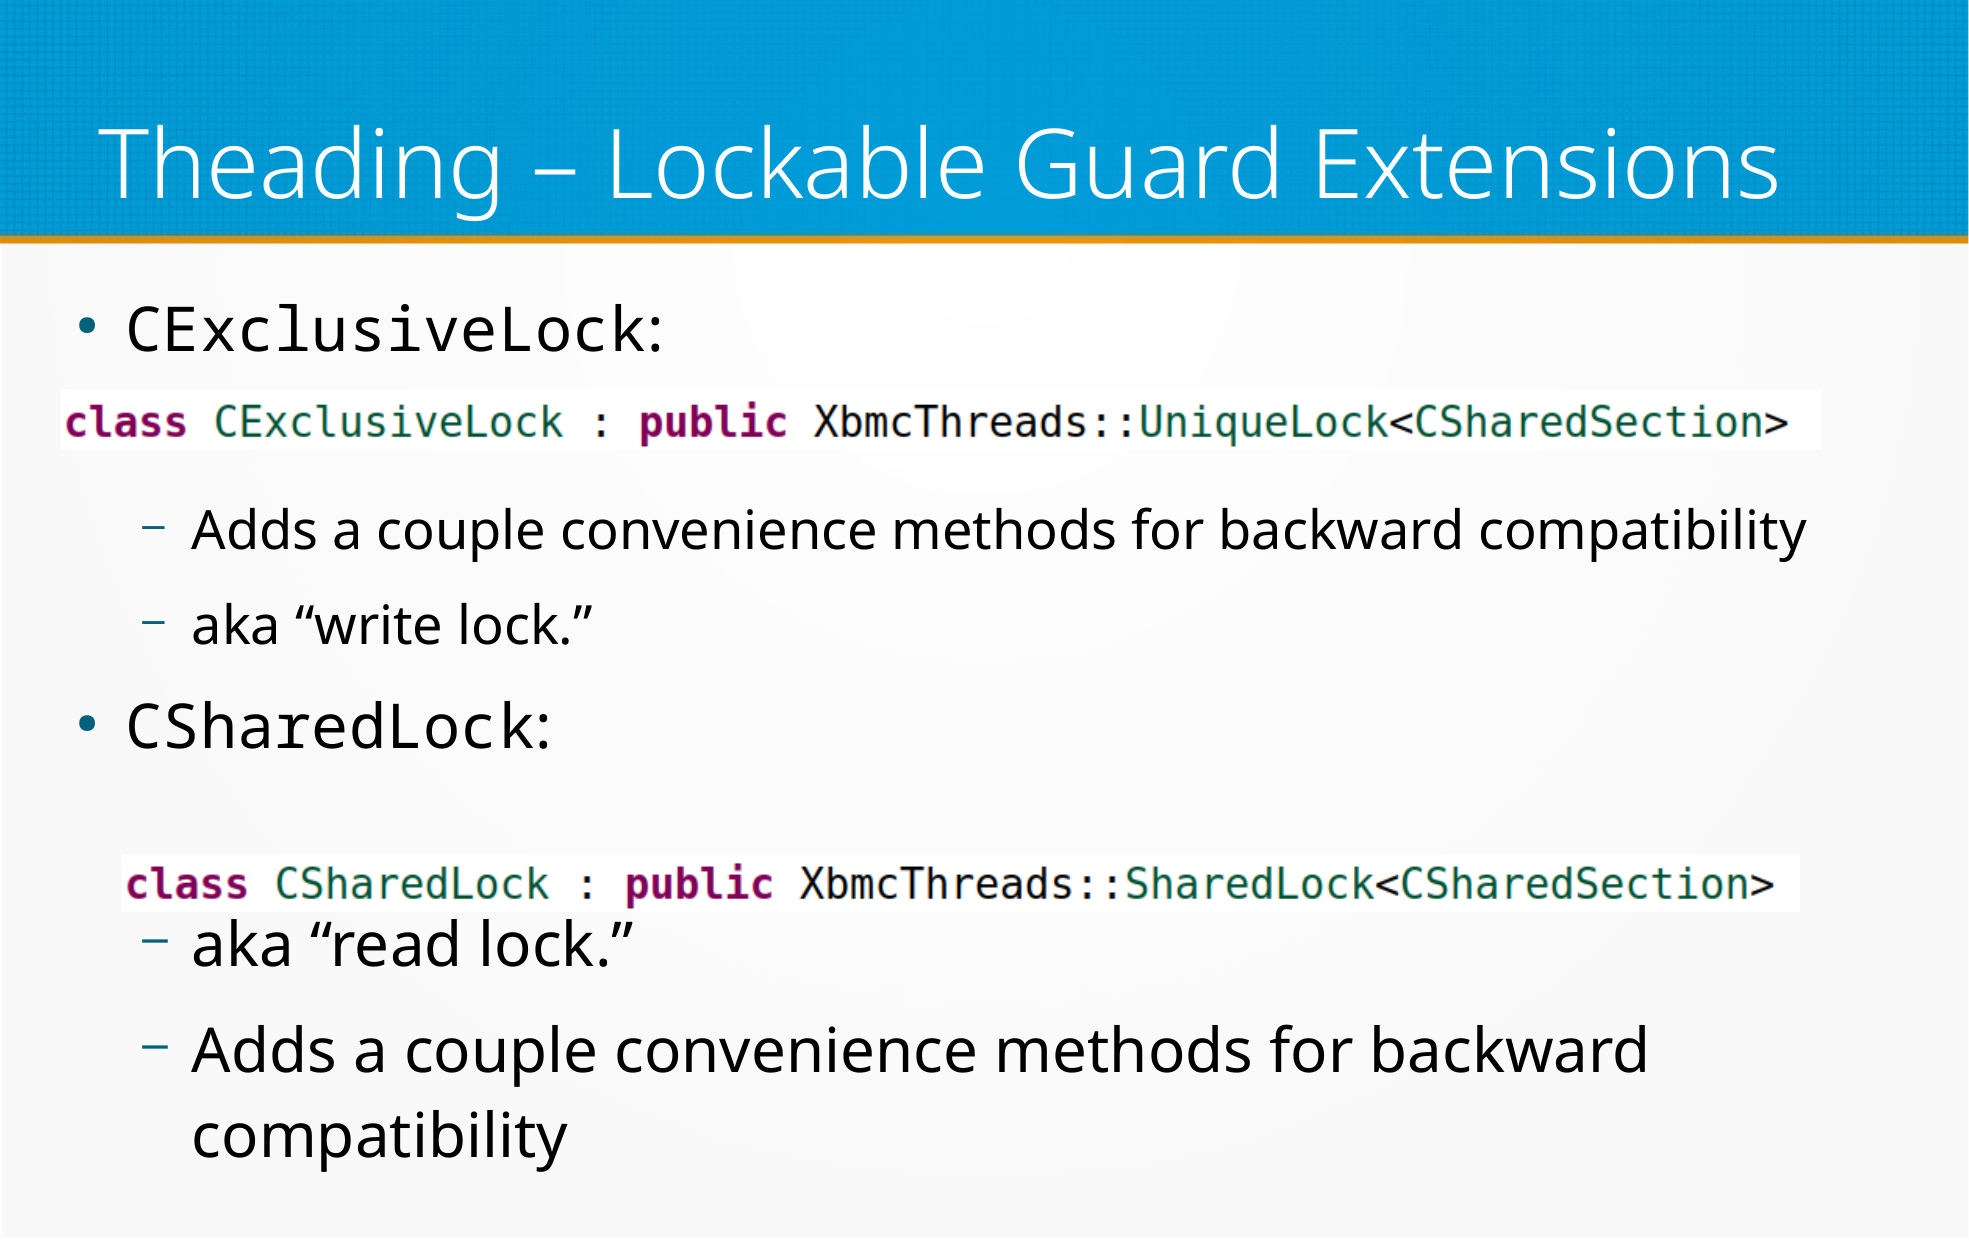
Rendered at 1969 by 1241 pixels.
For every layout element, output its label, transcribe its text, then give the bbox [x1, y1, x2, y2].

list CExclusiveLock: Adds a couple convenience methods for backward compatibility aka “write lock.” CSharedLock: aka “read lock.” Adds a couple convenience methods for backward compatibility [60, 450, 1822, 1186]
picture [0, 233, 1969, 1241]
list CExclusiveLock: Adds a couple convenience methods for backward compatibility aka “write lock.” CSharedLock: aka “read lock.” Adds a couple convenience methods for backward compatibility [60, 285, 1822, 389]
title Theading – Lockable Guard Extensions [98, 19, 1870, 227]
